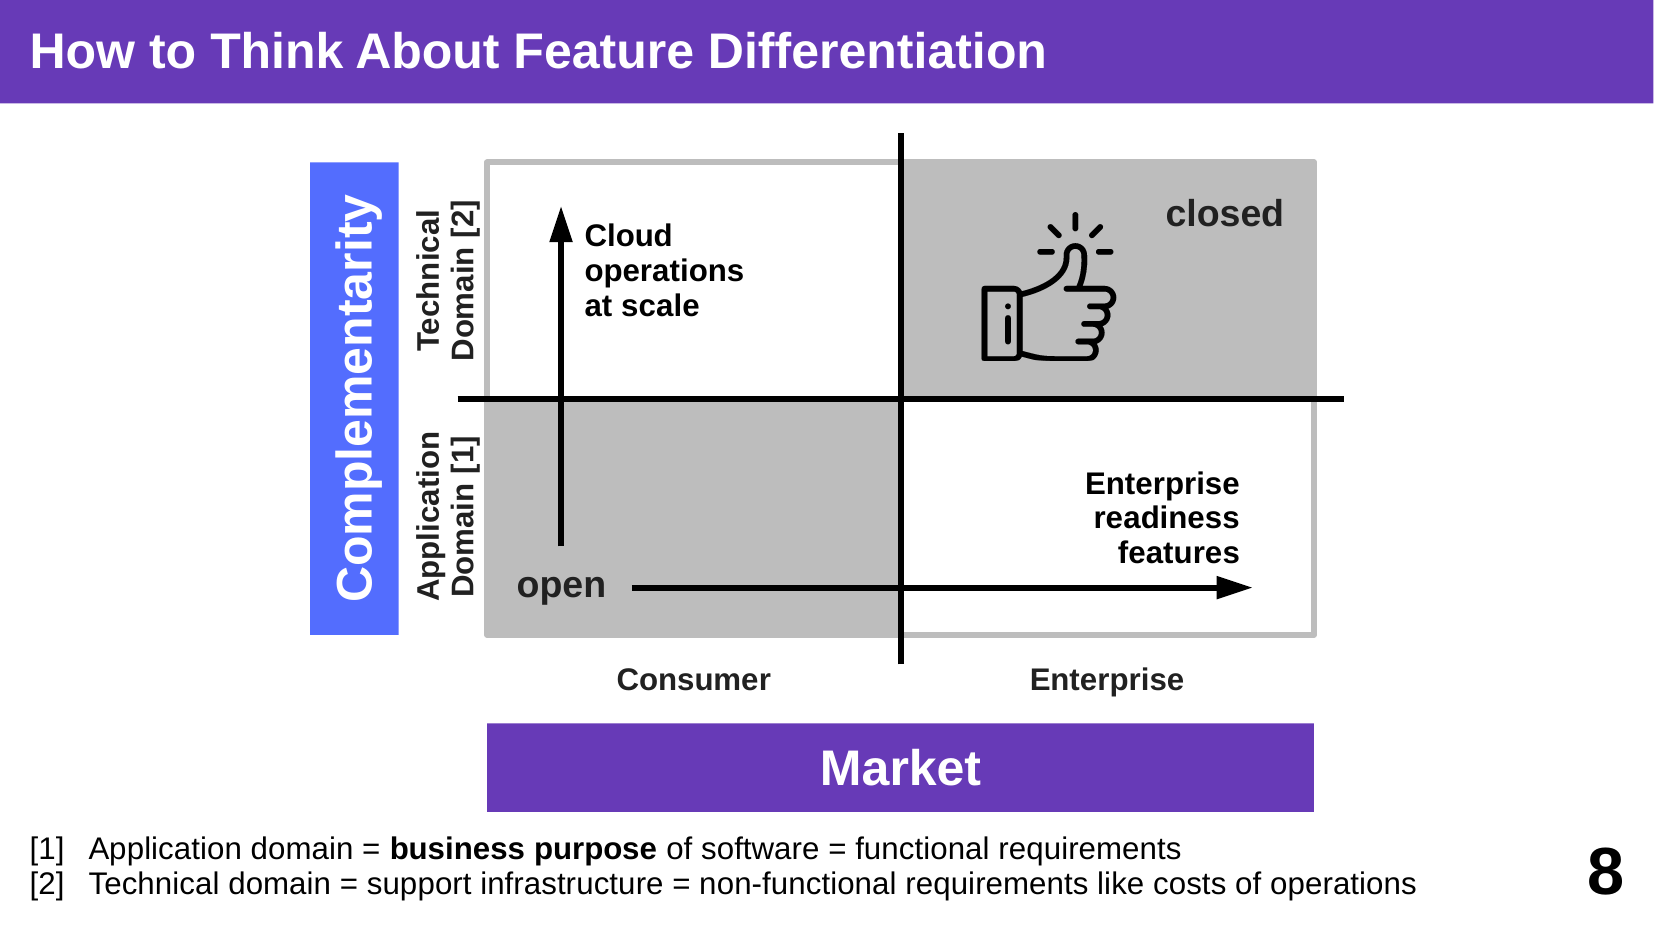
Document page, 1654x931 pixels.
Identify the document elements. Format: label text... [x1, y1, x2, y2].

text_box Market [487, 723, 1314, 812]
picture [974, 212, 1123, 361]
text_box [904, 402, 1311, 632]
text_box Cloud operations at scale [561, 206, 798, 335]
text_box Enterprise [900, 638, 1314, 723]
text_box [1] Application domain = business purpose of software = functional requirements [2] Technical domain = support infrastructure = non-functional requirements like costs of operations [0, 812, 1536, 931]
text_box Consumer [487, 638, 900, 723]
text_box Technical Domain [2] [399, 162, 484, 399]
text_box Application Domain [1] [399, 399, 484, 635]
text_box closed [904, 165, 1311, 396]
text_box Complementarity [310, 162, 399, 635]
text_box open [490, 402, 898, 632]
text_box [490, 165, 898, 396]
title How to Think About Feature Differentiation [0, 0, 1654, 104]
